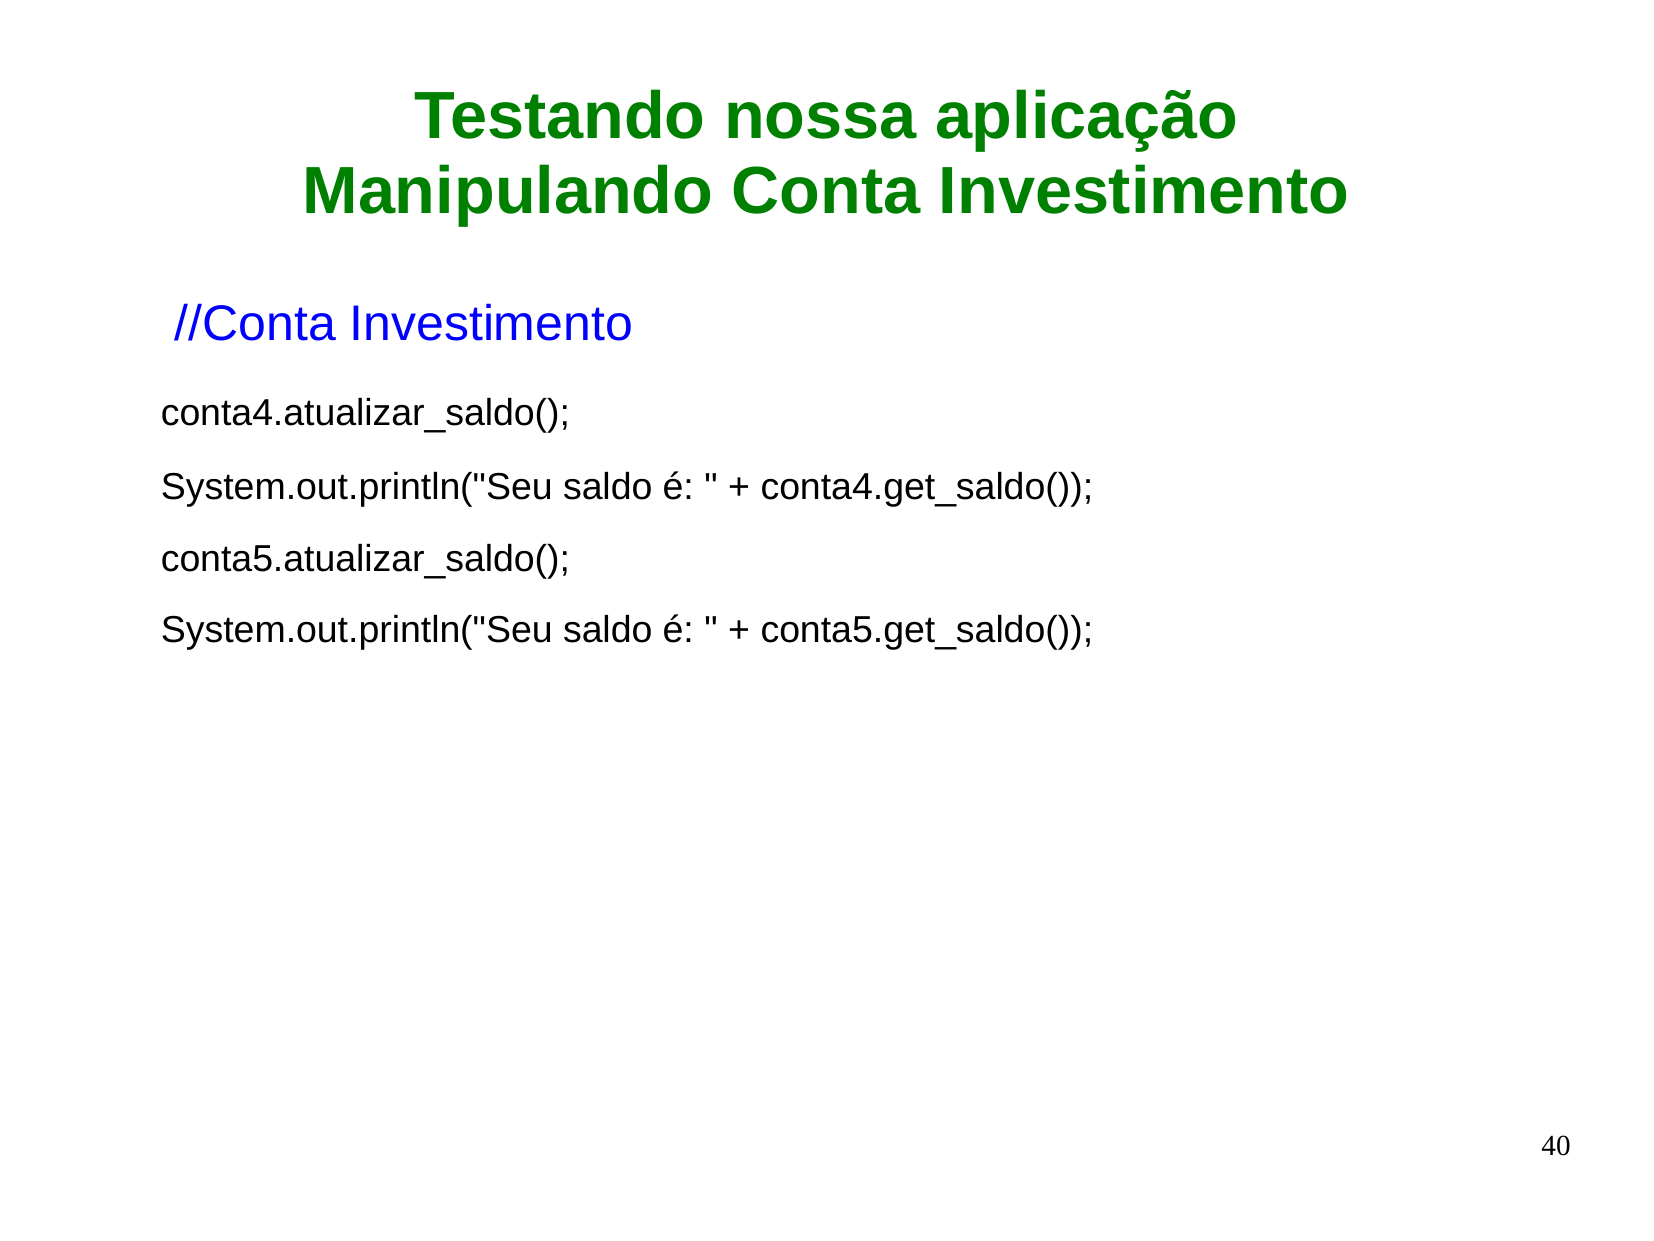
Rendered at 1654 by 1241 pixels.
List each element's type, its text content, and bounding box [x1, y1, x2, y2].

title Testando nossa aplicação Manipulando Conta Investimento [82, 49, 1571, 257]
list //Conta Investimento conta4.atualizar_saldo(); System.out.println("Seu saldo é: " + conta4.get_saldo()); conta5.atualizar_saldo(); System.out.println("Seu saldo é: " + conta5.get_saldo()); [76, 295, 1565, 1015]
